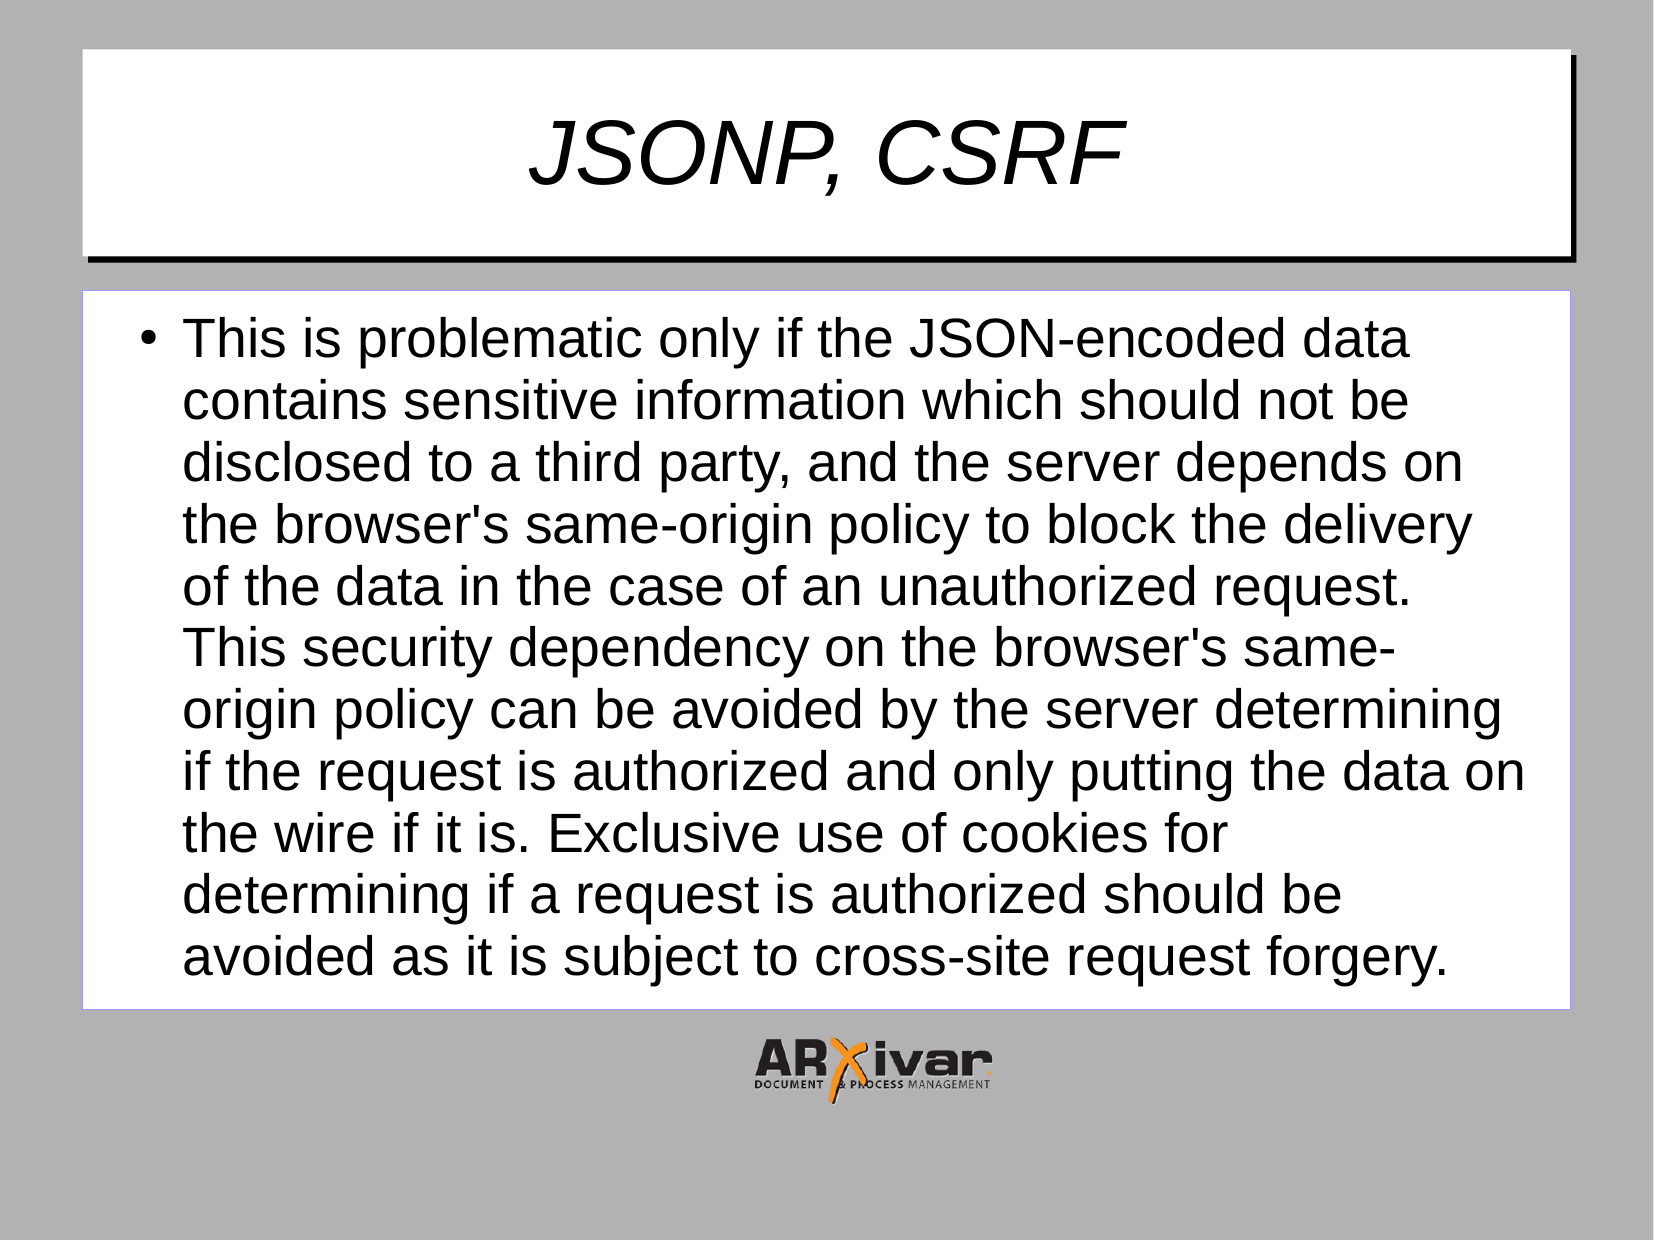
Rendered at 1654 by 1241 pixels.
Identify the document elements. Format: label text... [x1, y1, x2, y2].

picture [755, 1031, 993, 1111]
title JSONP, CSRF [82, 49, 1571, 257]
list This is problematic only if the JSON-encoded data contains sensitive information which should not be disclosed to a third party, and the server depends on the browser's same-origin policy to block the delivery of the data in the case of an unauthorized request. This security dependency on the browser's same-origin policy can be avoided by the server determining if the request is authorized and only putting the data on the wire if it is. Exclusive use of cookies for determining if a request is authorized should be avoided as it is subject to cross-site request forgery. [82, 290, 1571, 1010]
